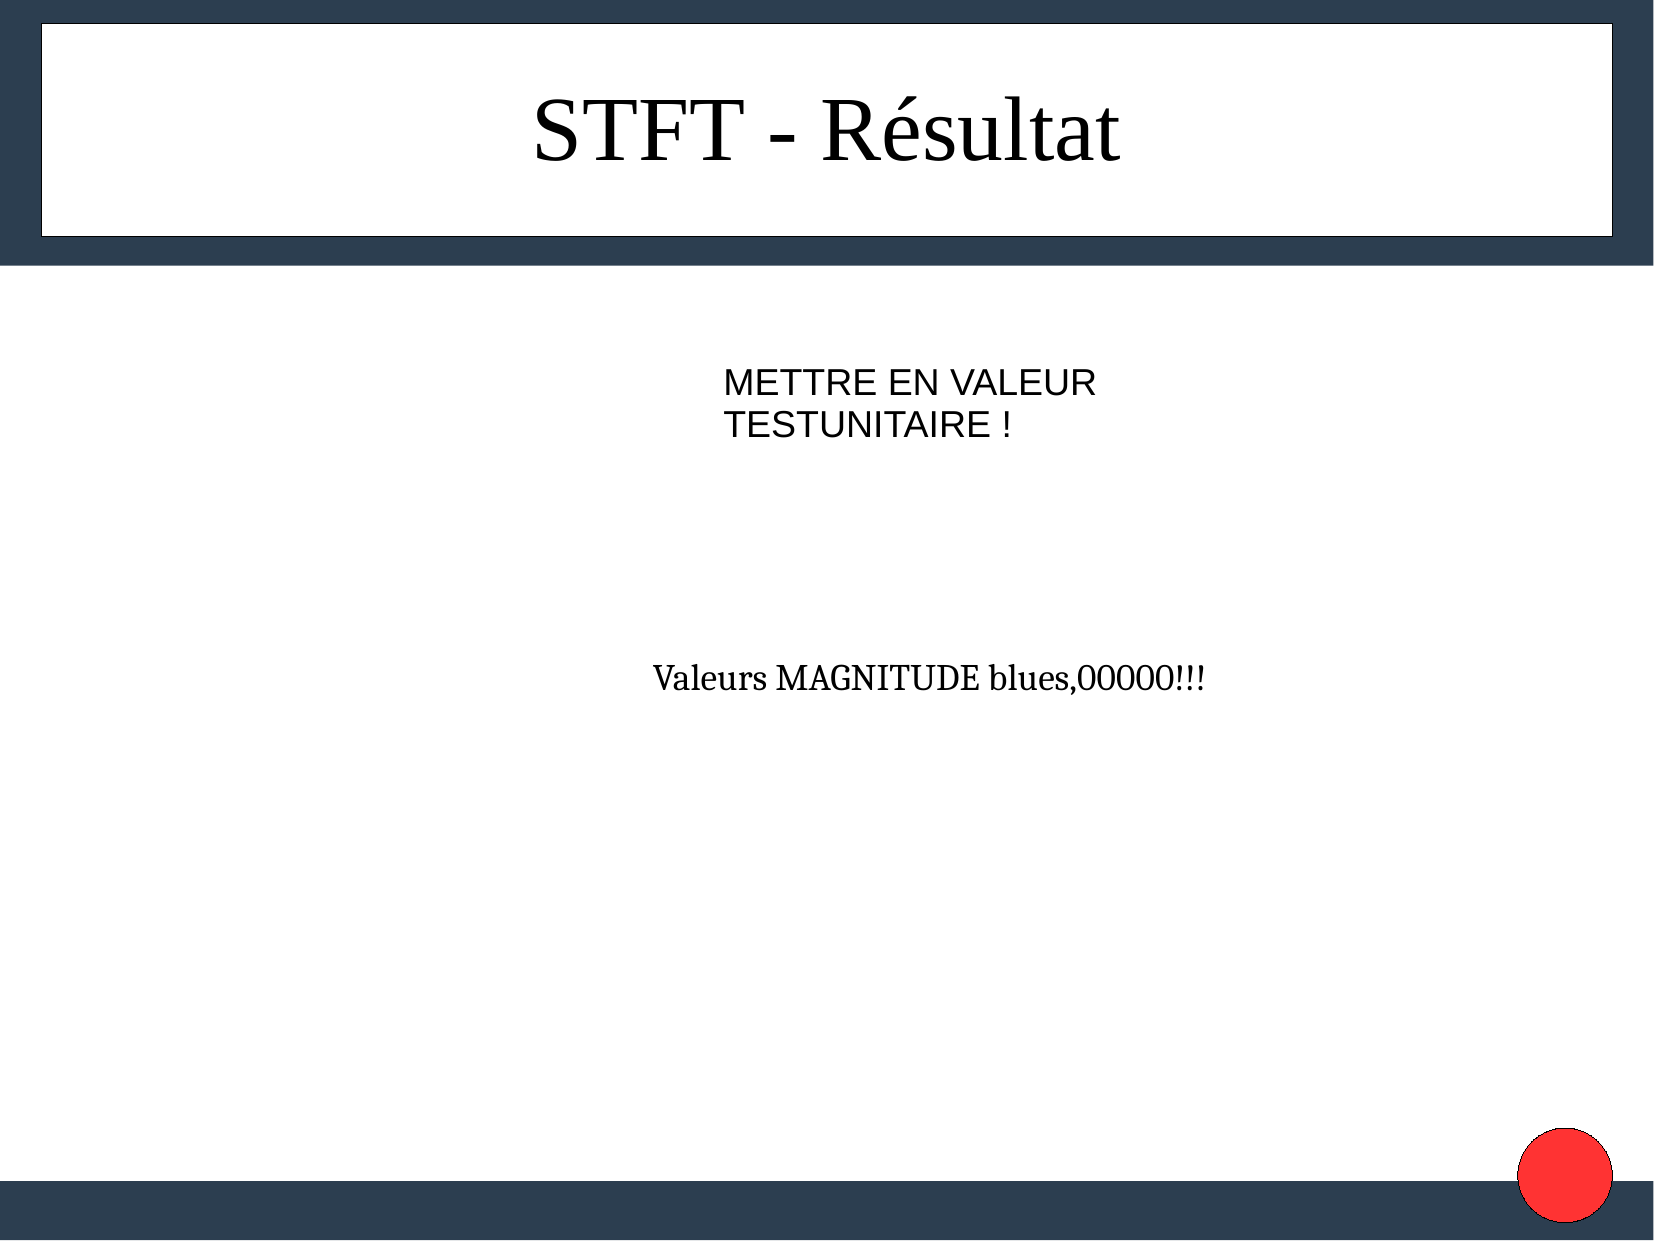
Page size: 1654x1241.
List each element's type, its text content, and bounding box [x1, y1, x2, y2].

text_box METTRE EN VALEUR TESTUNITAIRE ! [708, 354, 1388, 454]
text_box [1517, 1128, 1613, 1223]
text_box Valeurs MAGNITUDE blues,00000!!! [531, 649, 1329, 797]
text_box STFT - Résultat [41, 23, 1613, 237]
